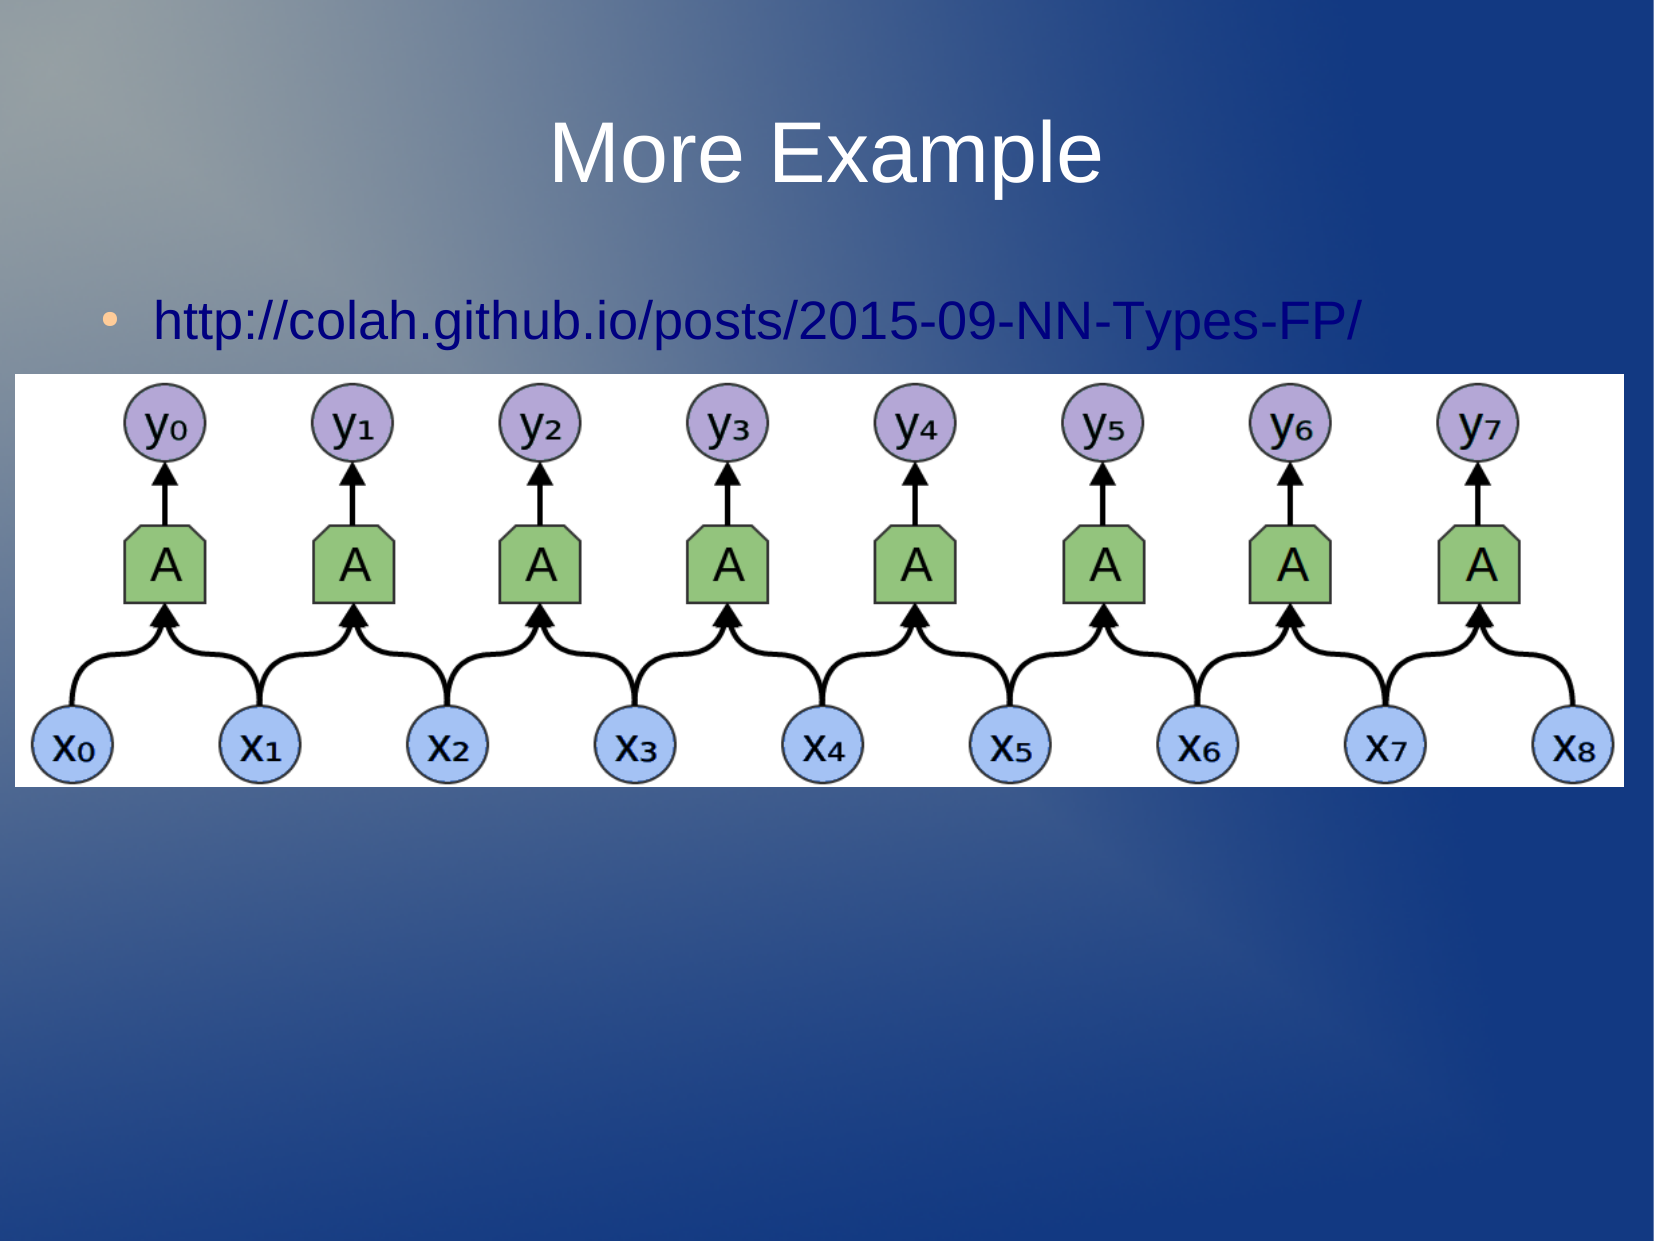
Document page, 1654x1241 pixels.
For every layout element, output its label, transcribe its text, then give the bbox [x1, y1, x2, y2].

title More Example [82, 49, 1571, 257]
picture [0, 0, 1654, 1241]
list http://colah.github.io/posts/2015-09-NN-Types-FP/ [82, 290, 1571, 1109]
